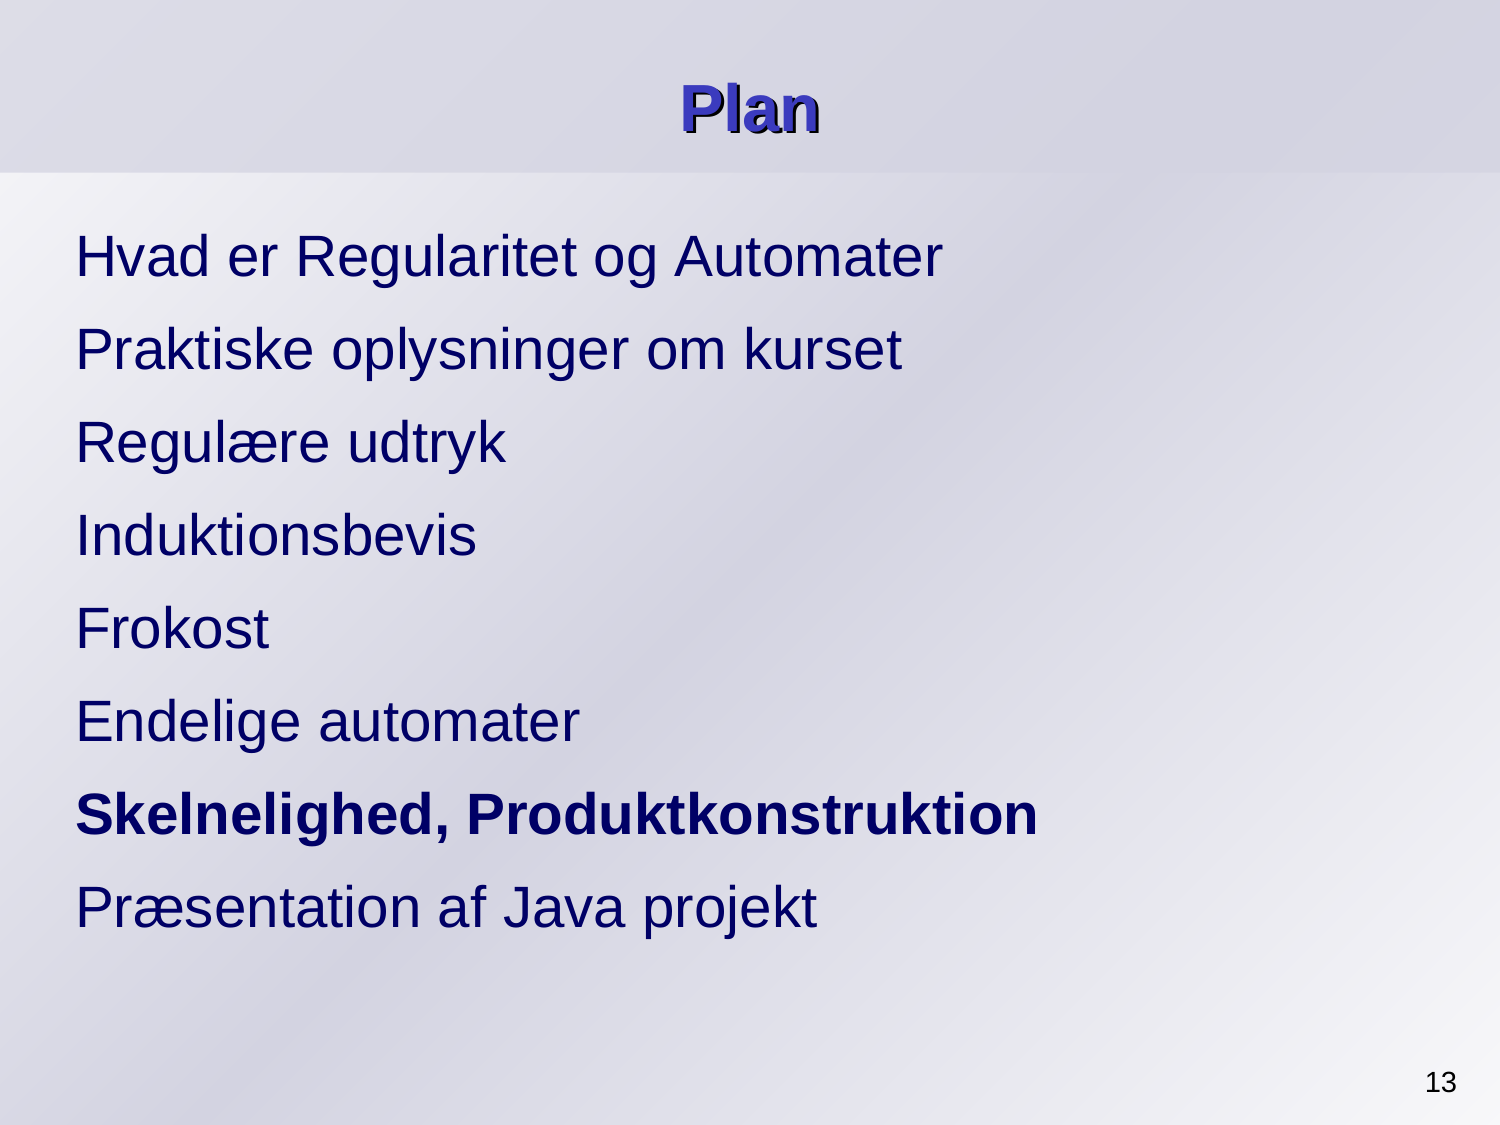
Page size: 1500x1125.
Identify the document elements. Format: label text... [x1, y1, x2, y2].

title Plan [74, 24, 1425, 174]
list Hvad er Regularitet og Automater Praktiske oplysninger om kurset Regulære udtryk Induktionsbevis Frokost Endelige automater Skelnelighed, Produktkonstruktion Præsentation af Java projekt [75, 207, 1459, 1034]
